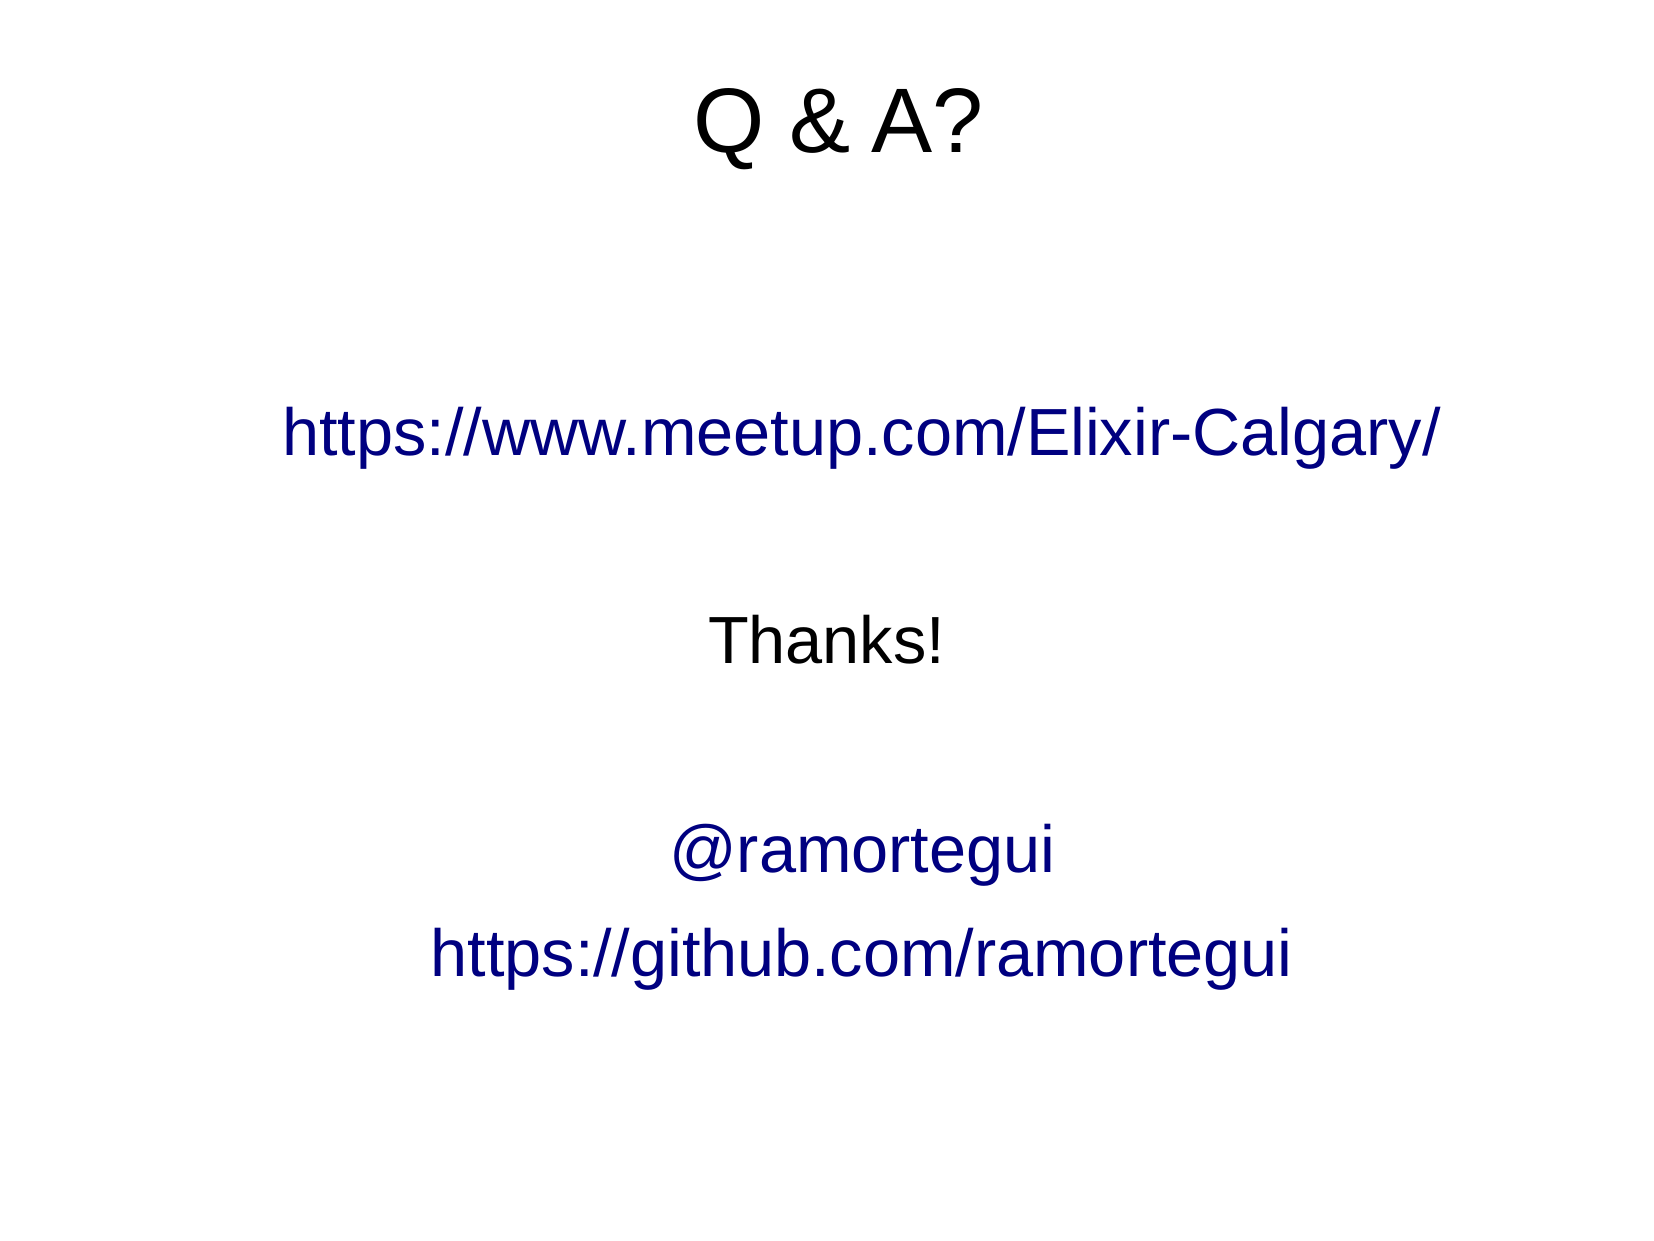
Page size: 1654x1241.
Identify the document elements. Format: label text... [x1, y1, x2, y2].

list https://www.meetup.com/Elixir-Calgary/ Thanks! @ramortegui https://github.com/ramortegui [82, 290, 1571, 1010]
title Q & A? [94, 17, 1583, 225]
